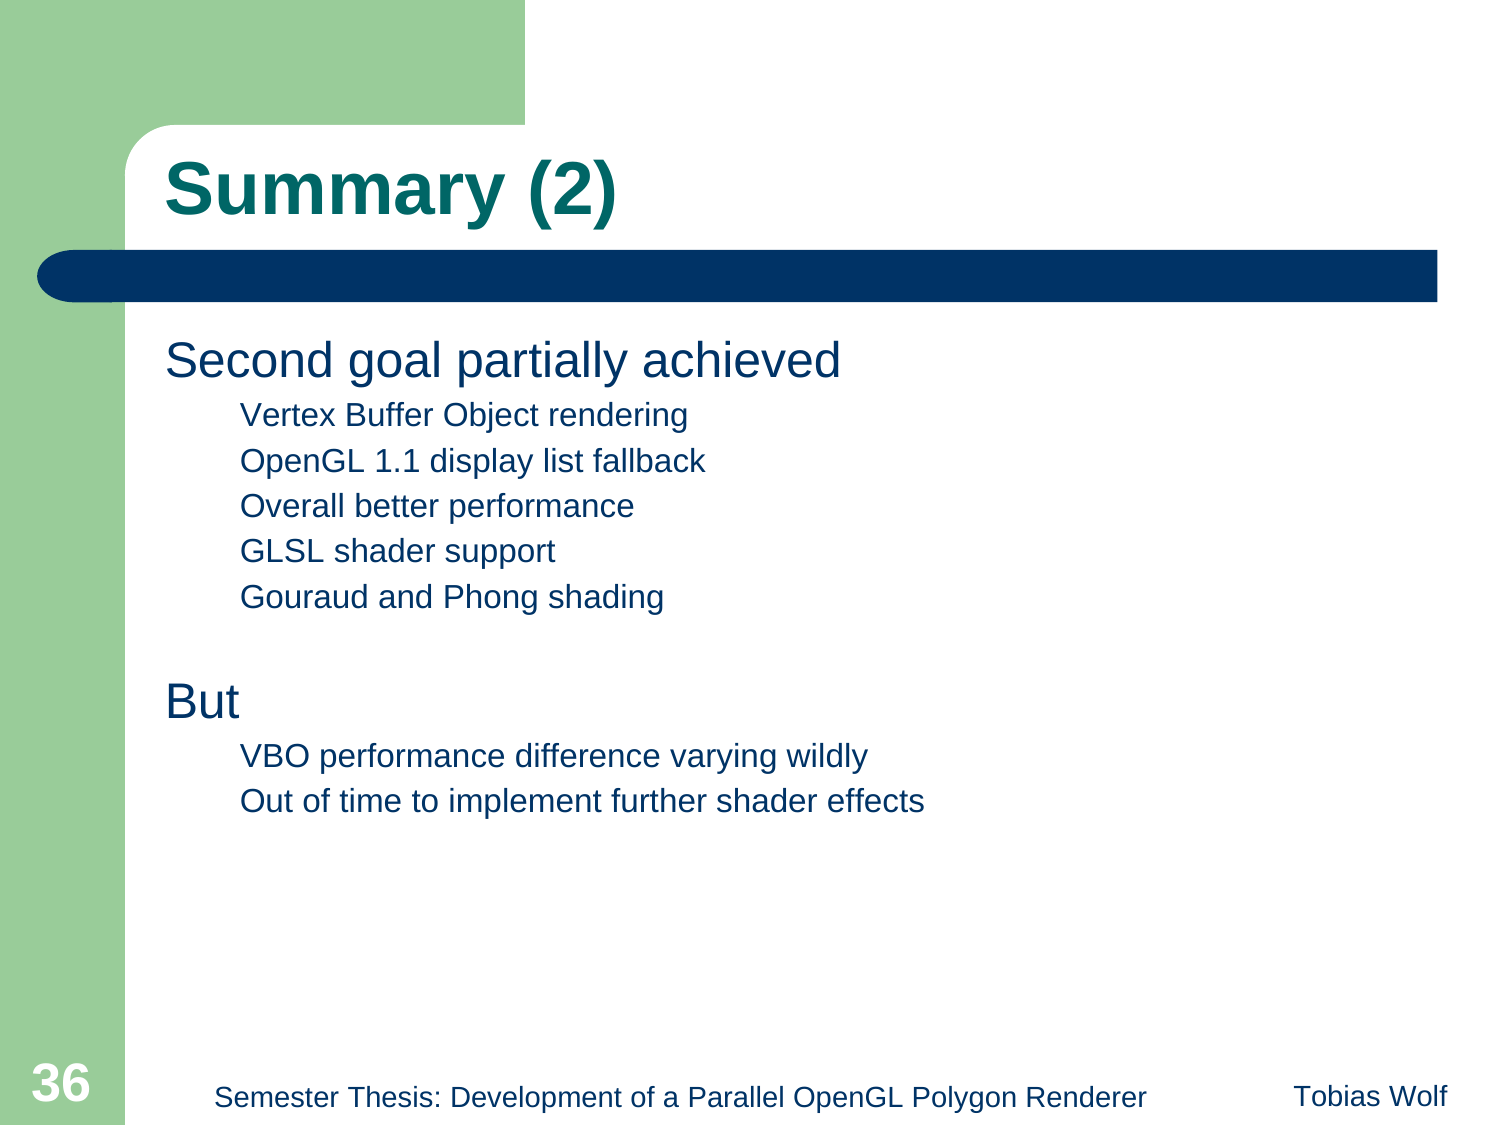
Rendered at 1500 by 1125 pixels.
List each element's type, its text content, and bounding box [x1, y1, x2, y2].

title Summary (2) [149, 124, 1463, 238]
list Second goal partially achieved Vertex Buffer Object rendering OpenGL 1.1 display list fallback Overall better performance GLSL shader support Gouraud and Phong shading But VBO performance difference varying wildly Out of time to implement further shader effects [149, 324, 1463, 1001]
